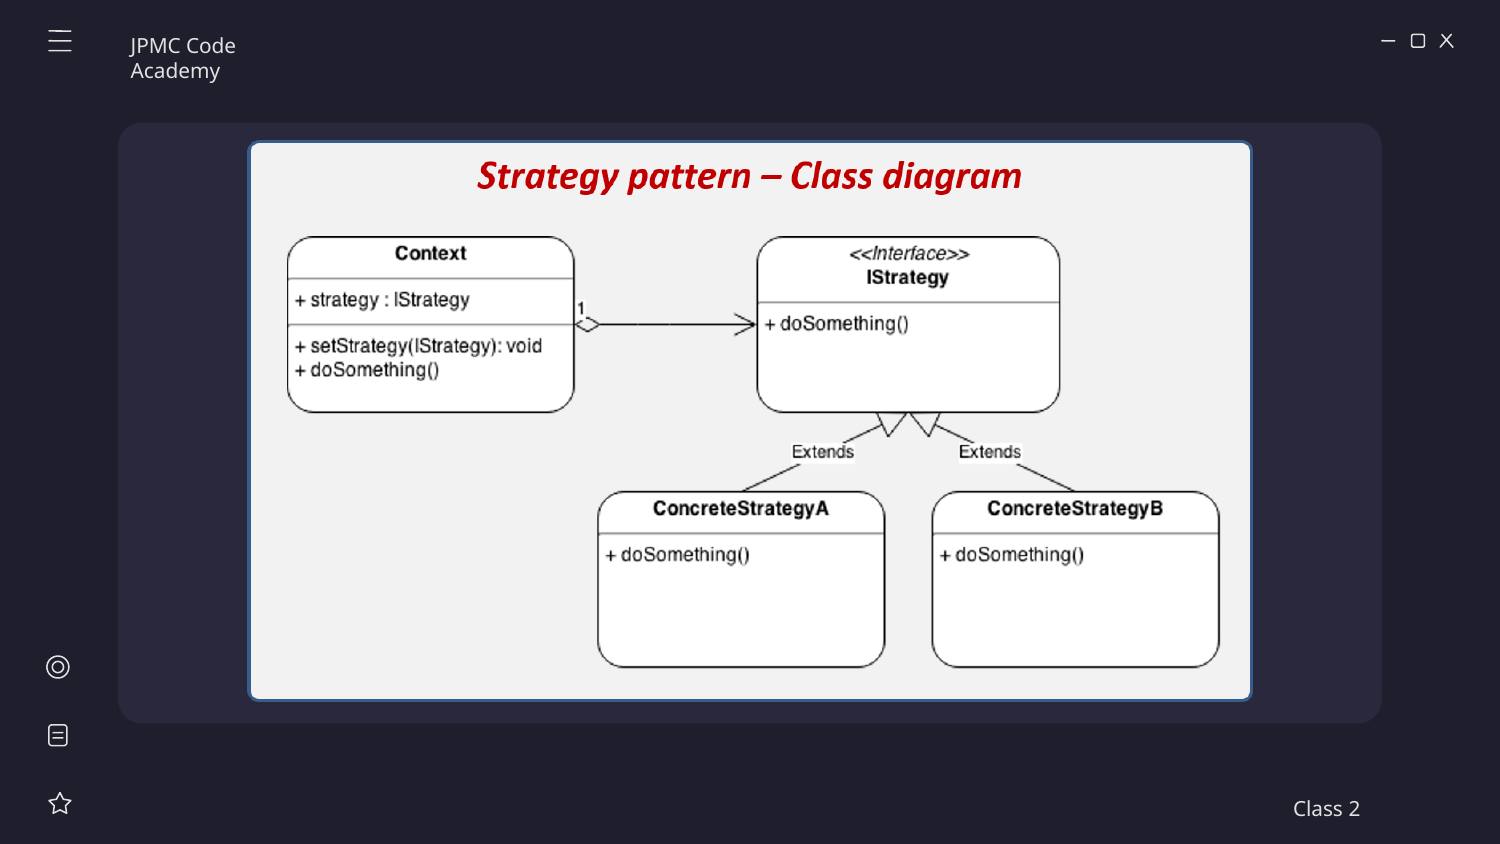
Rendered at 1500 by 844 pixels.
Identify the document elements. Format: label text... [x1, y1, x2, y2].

picture [247, 137, 1253, 702]
text_box JPMC Code Academy [130, 18, 306, 64]
text_box Class 2 [1278, 780, 1453, 826]
